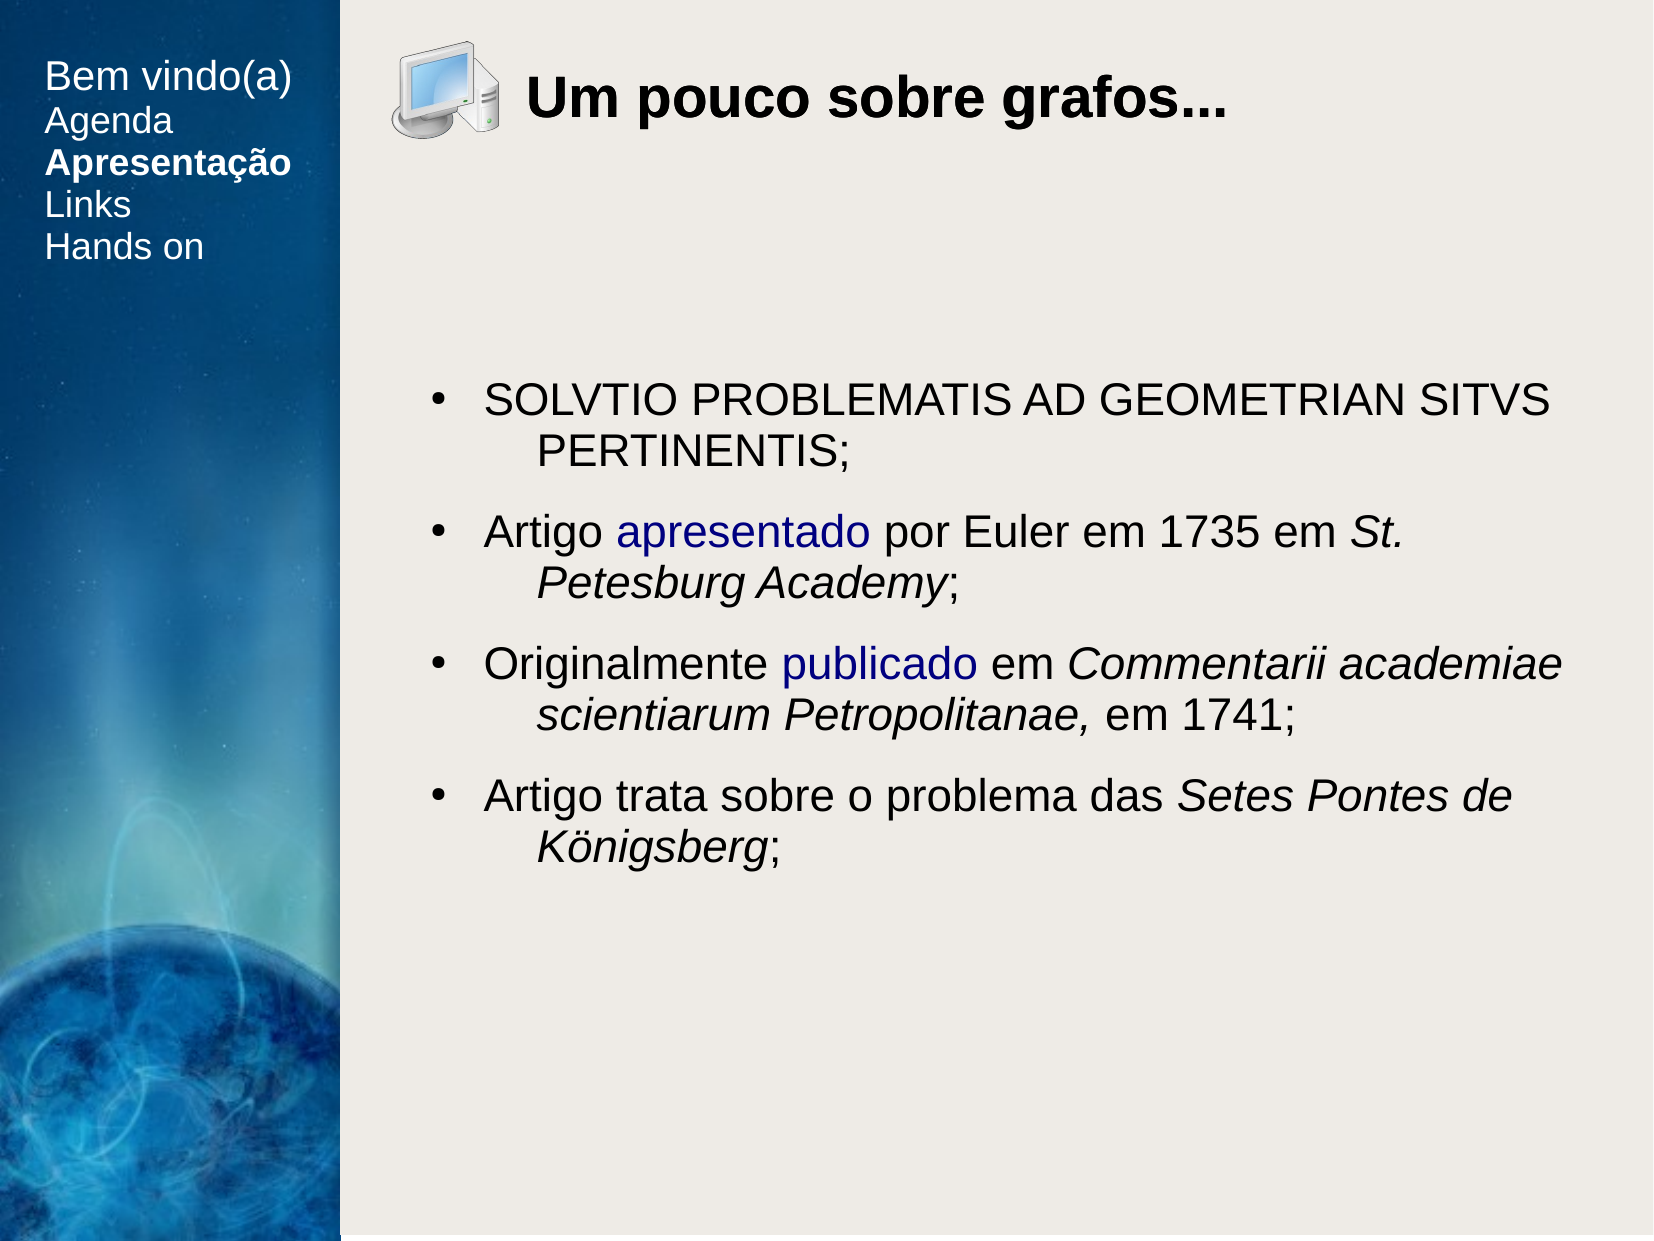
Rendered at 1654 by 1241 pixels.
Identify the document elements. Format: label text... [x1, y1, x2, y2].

text_box Bem vindo(a) Agenda Apresentação Links Hands on [29, 45, 327, 313]
list SOLVTIO PROBLEMATIS AD GEOMETRIAN SITVS PERTINENTIS; Artigo apresentado por Euler em 1735 em St. Petesburg Academy; Originalmente publicado em Commentarii academiae scientiarum Petropolitanae, em 1741; Artigo trata sobre o problema das Setes Pontes de Königsberg; [395, 373, 1612, 917]
text_box Um pouco sobre grafos... [511, 56, 1316, 147]
picture [0, 0, 1654, 1241]
